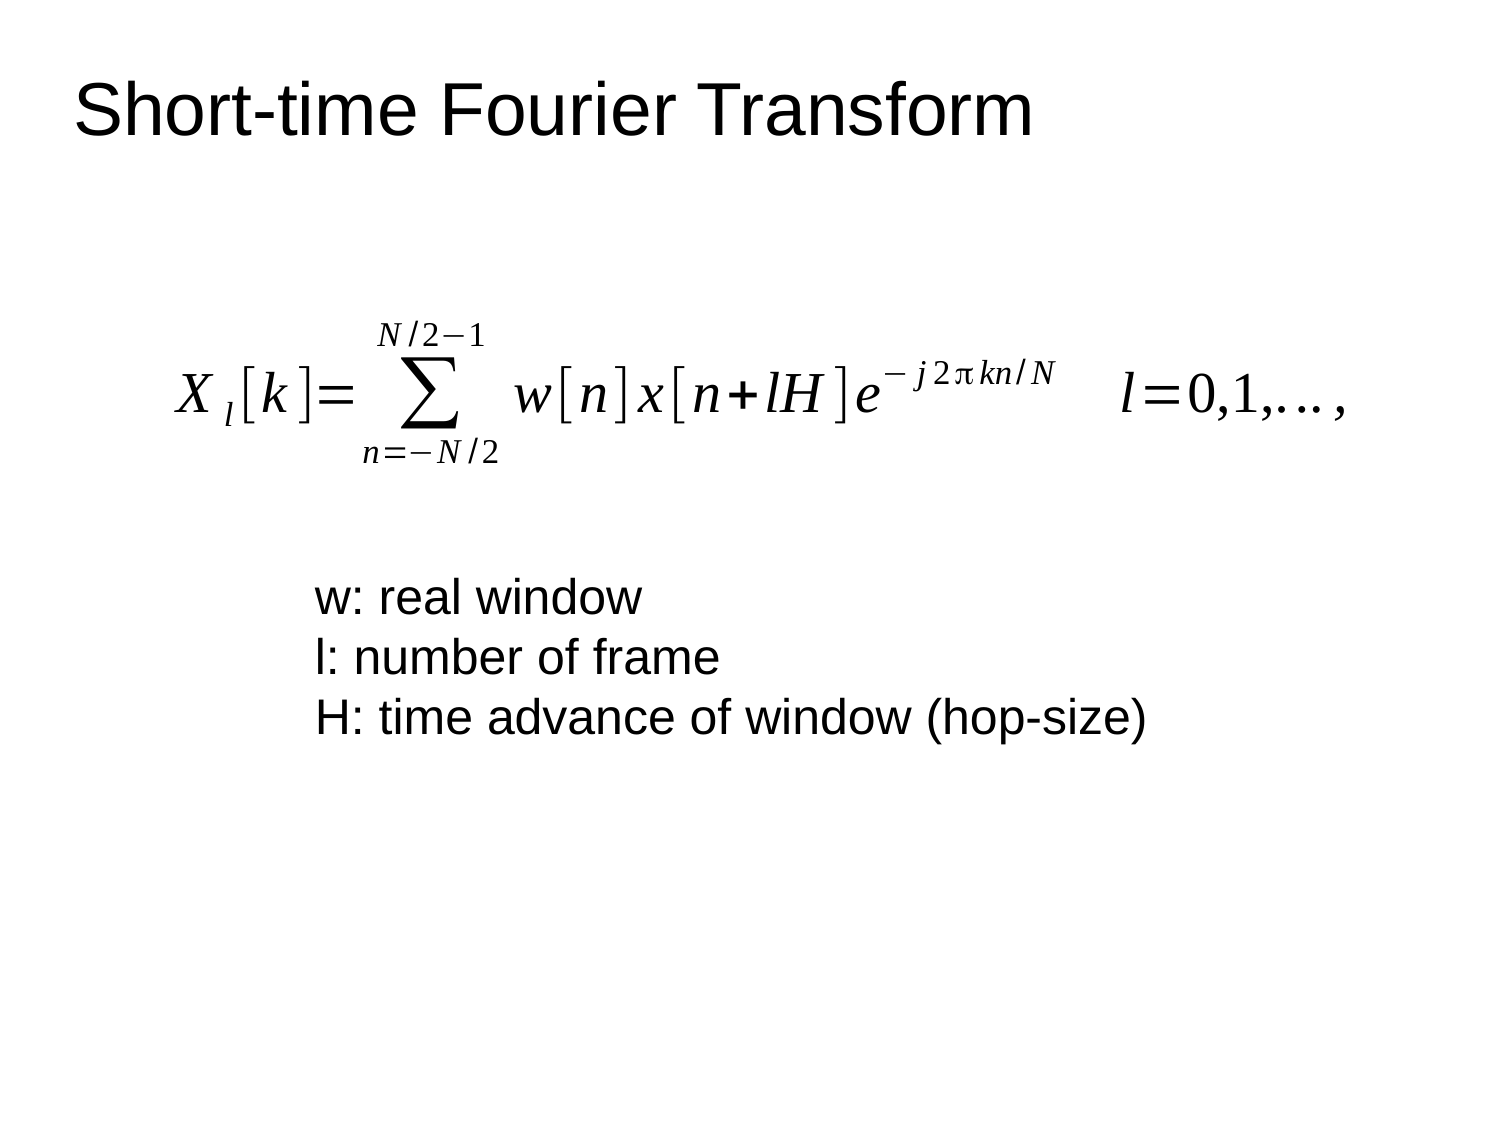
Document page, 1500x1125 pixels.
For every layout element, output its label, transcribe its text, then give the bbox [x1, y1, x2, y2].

text_box w: real window l: number of frame H: time advance of window (hop-size) [299, 553, 1101, 734]
title Short-time Fourier Transform [73, 9, 1350, 198]
chart [163, 314, 1355, 472]
